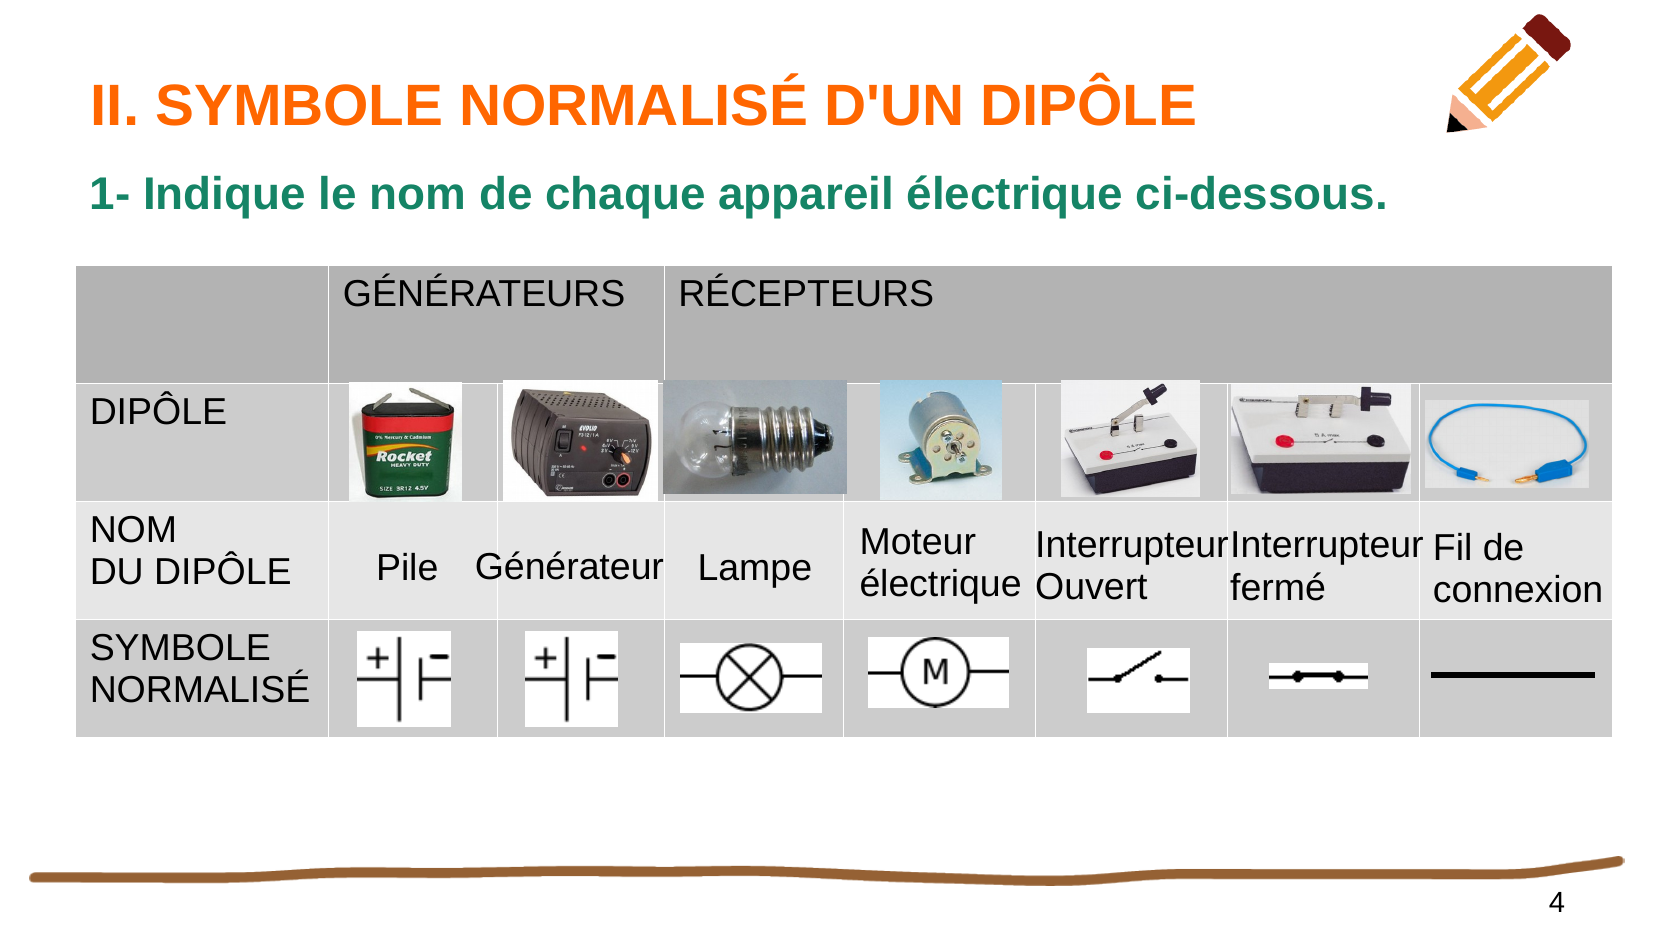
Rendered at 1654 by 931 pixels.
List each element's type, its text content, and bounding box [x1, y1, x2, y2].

text_box Interrupteur Ouvert [1020, 516, 1215, 616]
table_cell DIPÔLE [76, 384, 328, 501]
picture [1425, 400, 1589, 488]
picture [1087, 648, 1190, 713]
text_box 1- Indique le nom de chaque appareil électrique ci-dessous. [75, 160, 1577, 227]
table_cell [665, 502, 843, 619]
text_box Lampe [682, 538, 827, 596]
title II. SYMBOLE NORMALISÉ D'UN DIPÔLE [19, 39, 1408, 170]
table_cell [498, 502, 664, 538]
table_header RÉCEPTEURS [665, 266, 1612, 383]
picture [525, 631, 618, 727]
table_cell [1036, 384, 1227, 501]
picture [29, 856, 1625, 886]
picture [868, 637, 1009, 708]
picture [349, 382, 462, 502]
table_cell [329, 620, 497, 737]
table_cell [498, 596, 664, 619]
text_box Pile [361, 538, 454, 596]
picture [503, 380, 658, 501]
text_box Fil de connexion [1418, 519, 1619, 619]
table_cell [329, 502, 497, 619]
picture [1231, 384, 1411, 494]
table_cell [665, 620, 843, 737]
table_cell [665, 494, 843, 501]
table_cell [1420, 384, 1612, 501]
picture [880, 380, 1002, 500]
table_header [76, 266, 328, 383]
table_cell [1036, 502, 1227, 516]
table_cell [1228, 620, 1419, 737]
table_cell [498, 620, 664, 737]
text_box Générateur [460, 538, 679, 596]
picture [663, 380, 847, 494]
text_box Moteur électrique [844, 513, 1037, 612]
picture [1446, 14, 1571, 133]
table_cell [1228, 384, 1419, 501]
table_cell [1036, 620, 1227, 737]
table_cell [844, 612, 1035, 619]
table_cell [1420, 502, 1612, 519]
picture [1061, 380, 1200, 497]
table_cell SYMBOLE NORMALISÉ [76, 620, 328, 737]
table_cell [498, 384, 503, 501]
table_cell [1228, 502, 1419, 516]
table_cell NOM DU DIPÔLE [76, 502, 328, 619]
text_box Interrupteur fermé [1215, 516, 1439, 616]
picture [357, 631, 451, 727]
table_cell [462, 384, 497, 501]
picture [680, 643, 822, 713]
table_cell [844, 384, 1035, 501]
table_cell [329, 384, 349, 501]
table_header GÉNÉRATEURS [329, 266, 664, 383]
table_cell [658, 384, 664, 501]
table_cell [1420, 620, 1612, 737]
table_cell [844, 620, 1035, 737]
picture [1269, 663, 1368, 689]
table_cell [844, 502, 1035, 513]
